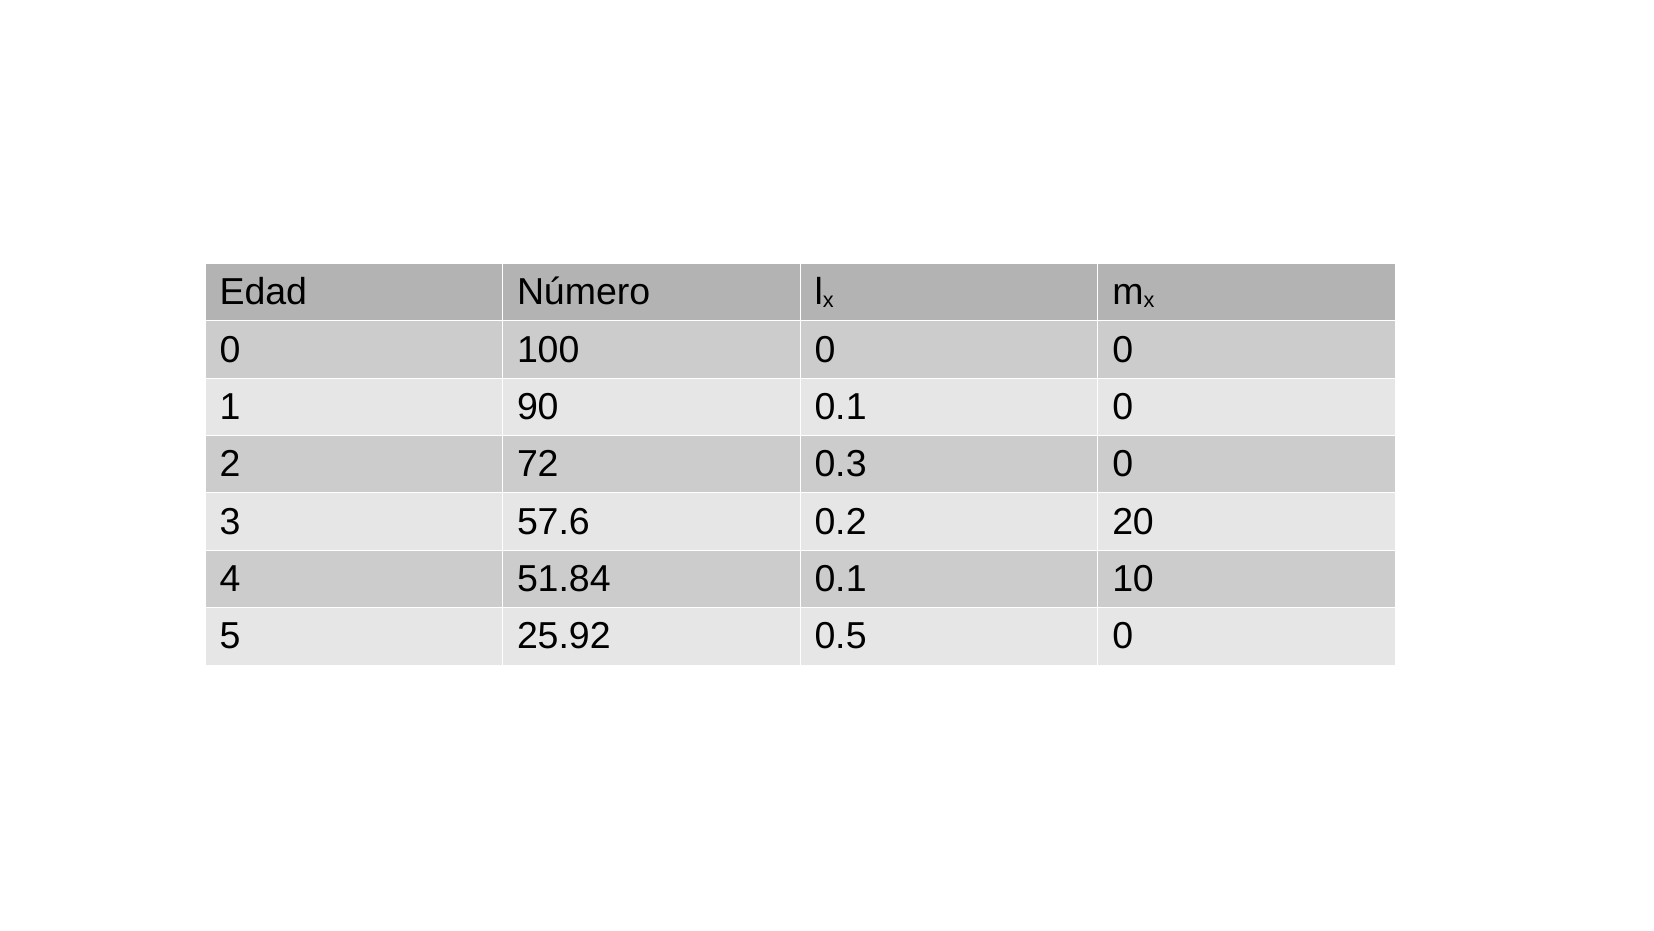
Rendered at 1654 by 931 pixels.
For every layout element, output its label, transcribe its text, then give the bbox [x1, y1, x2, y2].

table_cell 51.84 [503, 551, 800, 607]
table_cell 0.1 [801, 379, 1097, 435]
table_header Edad [206, 264, 502, 320]
table_cell 10 [1098, 551, 1395, 607]
table_cell 20 [1098, 493, 1395, 550]
table_header mx [1098, 264, 1395, 320]
table_cell 0.5 [801, 608, 1097, 665]
table_cell 72 [503, 436, 800, 492]
table_cell 0 [1098, 436, 1395, 492]
table_cell 57.6 [503, 493, 800, 550]
table_cell 0 [206, 321, 502, 378]
table_cell 100 [503, 321, 800, 378]
table_header Número [503, 264, 800, 320]
table_cell 0.2 [801, 493, 1097, 550]
table_cell 0 [801, 321, 1097, 378]
table_cell 4 [206, 551, 502, 607]
table_cell 0.3 [801, 436, 1097, 492]
table_cell 3 [206, 493, 502, 550]
table_cell 0 [1098, 608, 1395, 665]
table_cell 2 [206, 436, 502, 492]
table_cell 5 [206, 608, 502, 665]
table_cell 25.92 [503, 608, 800, 665]
table_header lx [801, 264, 1097, 320]
table_cell 90 [503, 379, 800, 435]
table_cell 1 [206, 379, 502, 435]
table_cell 0 [1098, 379, 1395, 435]
table_cell 0 [1098, 321, 1395, 378]
table_cell 0.1 [801, 551, 1097, 607]
